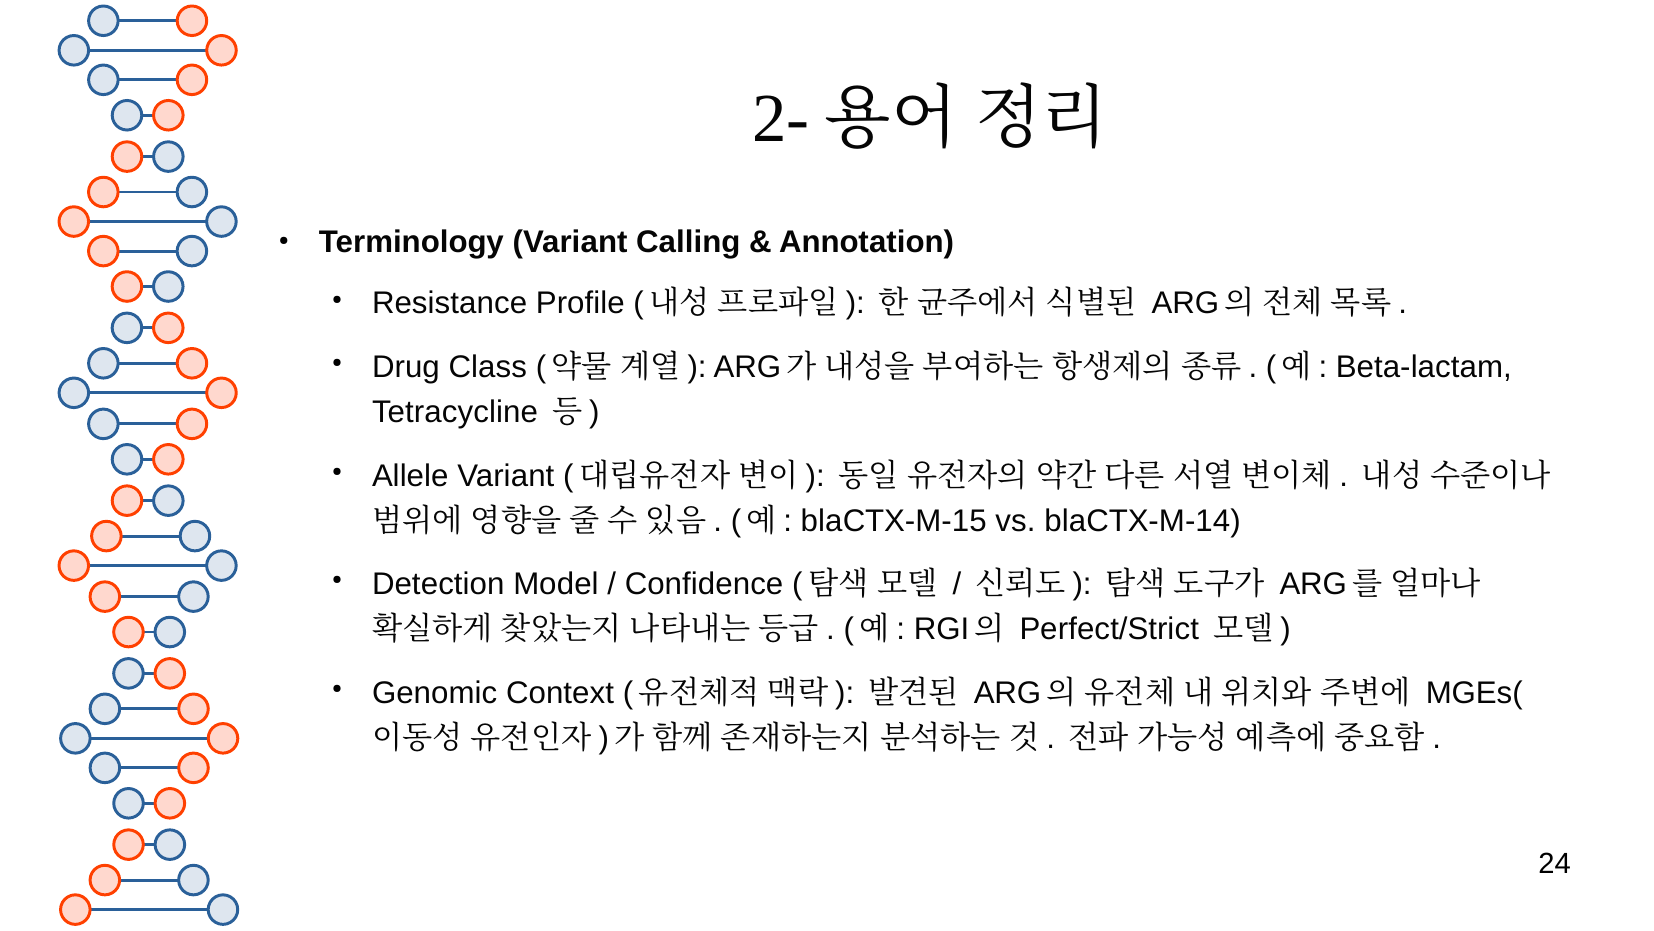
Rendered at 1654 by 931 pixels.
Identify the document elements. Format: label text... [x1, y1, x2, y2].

title 2-용어 정리 [265, 35, 1595, 189]
list Terminology (Variant Calling & Annotation) Resistance Profile (내성 프로파일): 한 균주에서 식별된 ARG의 전체 목록. Drug Class (약물 계열): ARG가 내성을 부여하는 항생제의 종류. (예: Beta-lactam, Tetracycline 등) Allele Variant (대립유전자 변이): 동일 유전자의 약간 다른 서열 변이체. 내성 수준이나 범위에 영향을 줄 수 있음. (예: blaCTX-M-15 vs. blaCTX-M-14) Detection Model / Confidence (탐색 모델 / 신뢰도): 탐색 도구가 ARG를 얼마나 확실하게 찾았는지 나타내는 등급. (예: RGI의 Perfect/Strict 모델) Genomic Context (유전체적 맥락): 발견된 ARG의 유전체 내 위치와 주변에 MGEs(이동성 유전인자)가 함께 존재하는지 분석하는 것. 전파 가능성 예측에 중요함. [265, 224, 1595, 764]
